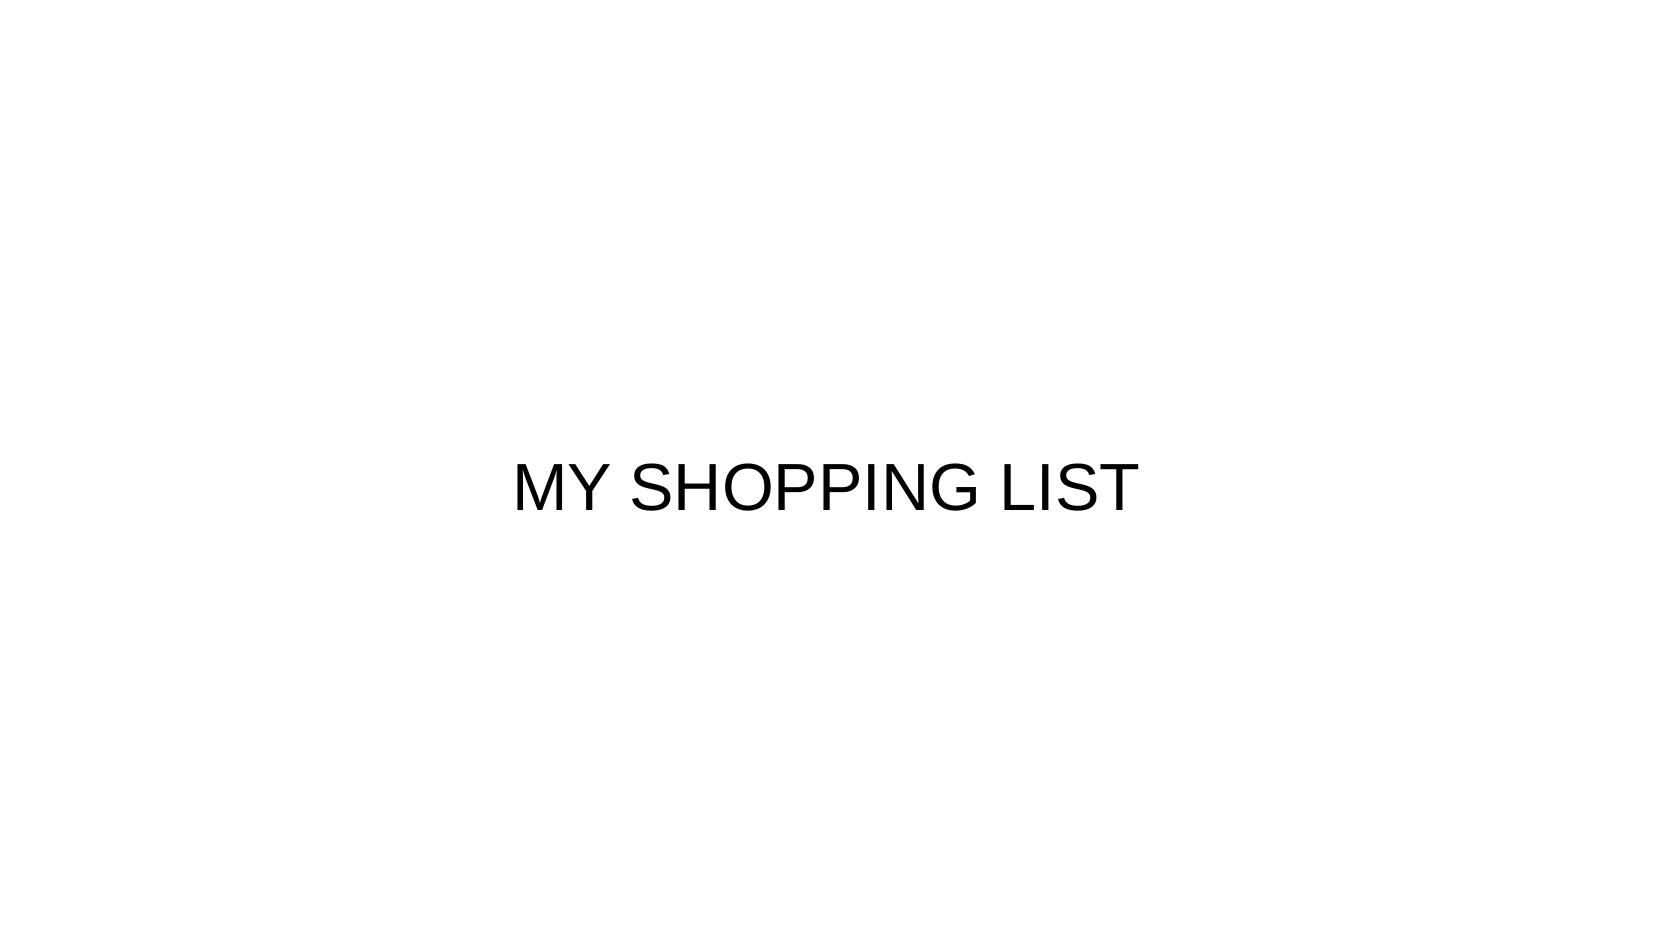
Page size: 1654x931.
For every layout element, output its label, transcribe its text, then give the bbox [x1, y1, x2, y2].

subtitle MY SHOPPING LIST [82, 217, 1571, 758]
